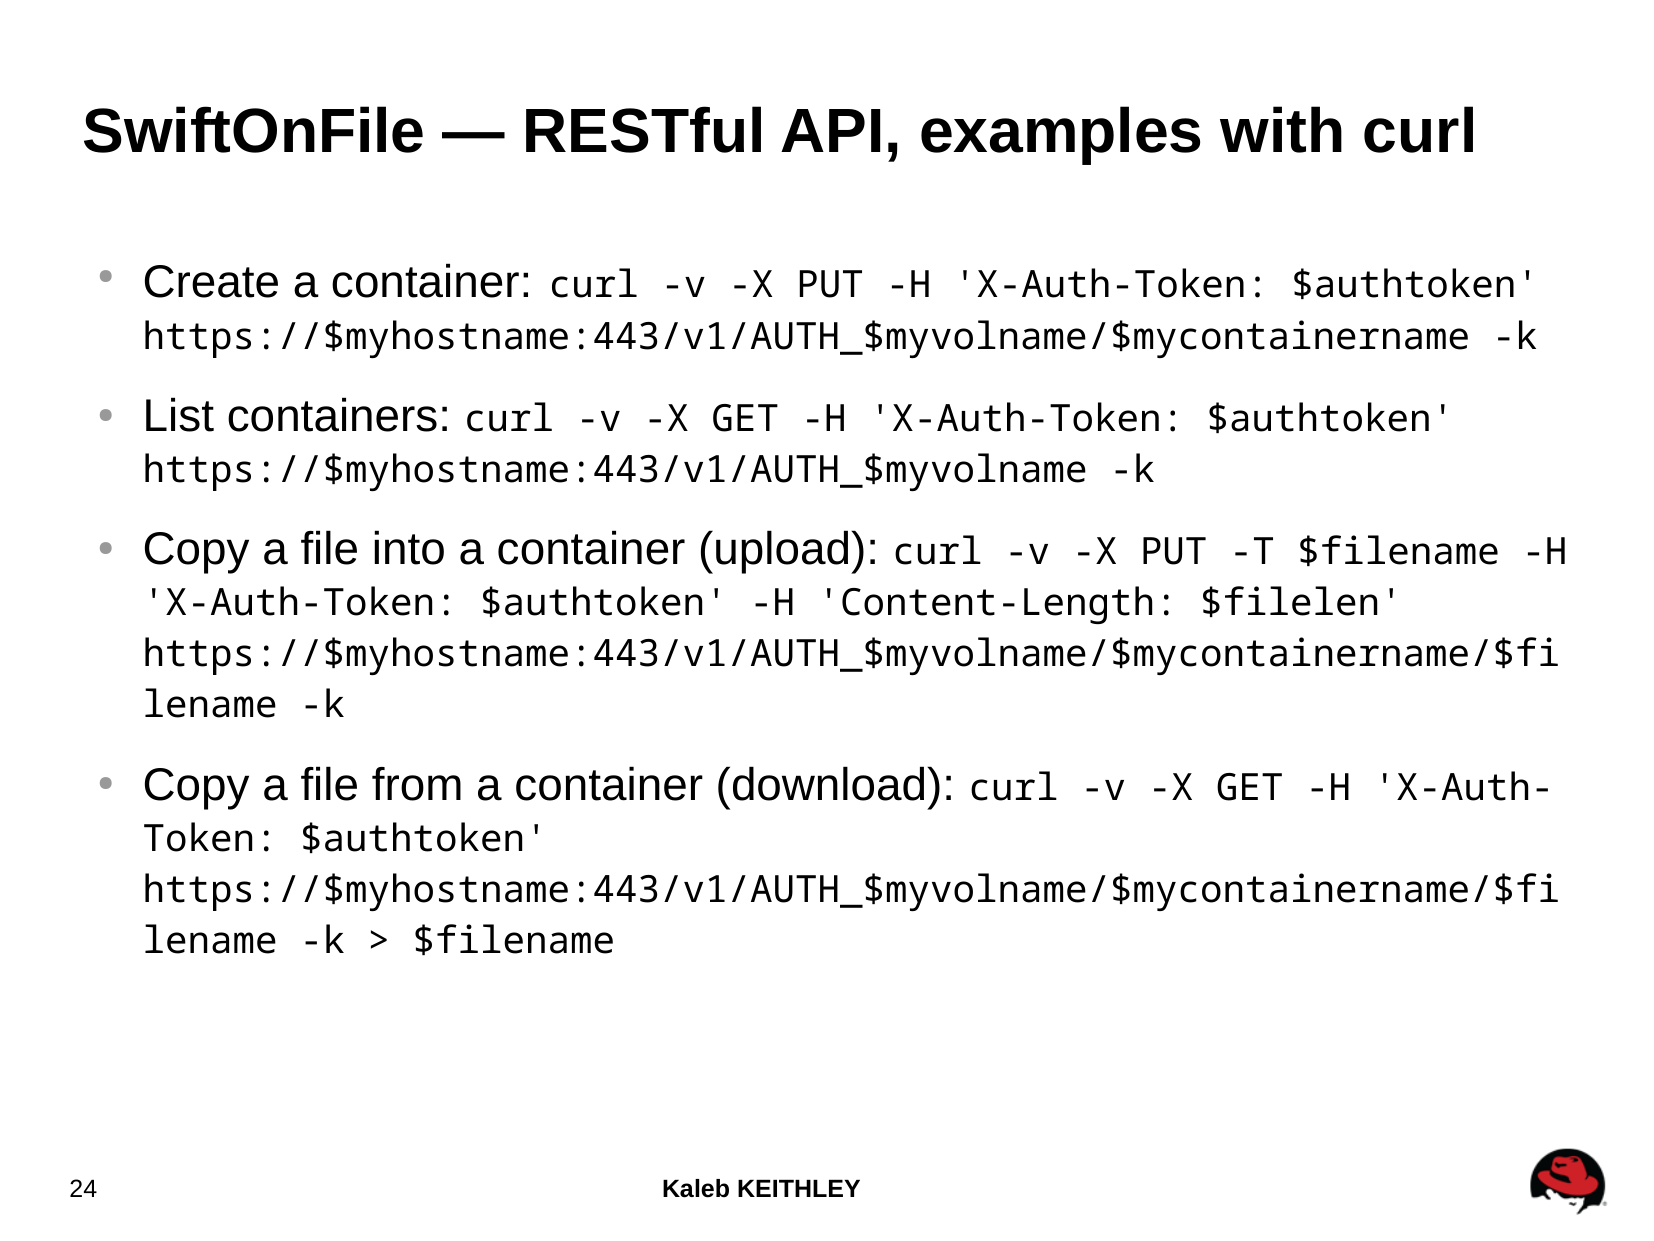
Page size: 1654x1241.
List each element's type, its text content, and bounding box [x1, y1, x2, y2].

title SwiftOnFile — RESTful API, examples with curl [82, 37, 1571, 226]
picture [1529, 1146, 1613, 1224]
list Create a container: curl -v -X PUT -H 'X-Auth-Token: $authtoken' https://$myhostname:443/v1/AUTH_$myvolname/$mycontainername -k List containers: curl -v -X GET -H 'X-Auth-Token: $authtoken' https://$myhostname:443/v1/AUTH_$myvolname -k Copy a file into a container (upload): curl -v -X PUT -T $filename -H 'X-Auth-Token: $authtoken' -H 'Content-Length: $filelen' https://$myhostname:443/v1/AUTH_$myvolname/$mycontainername/$filename -k Copy a file from a container (download): curl -v -X GET -H 'X-Auth-Token: $authtoken' https://$myhostname:443/v1/AUTH_$myvolname/$mycontainername/$filename -k > $filename [82, 244, 1571, 1039]
